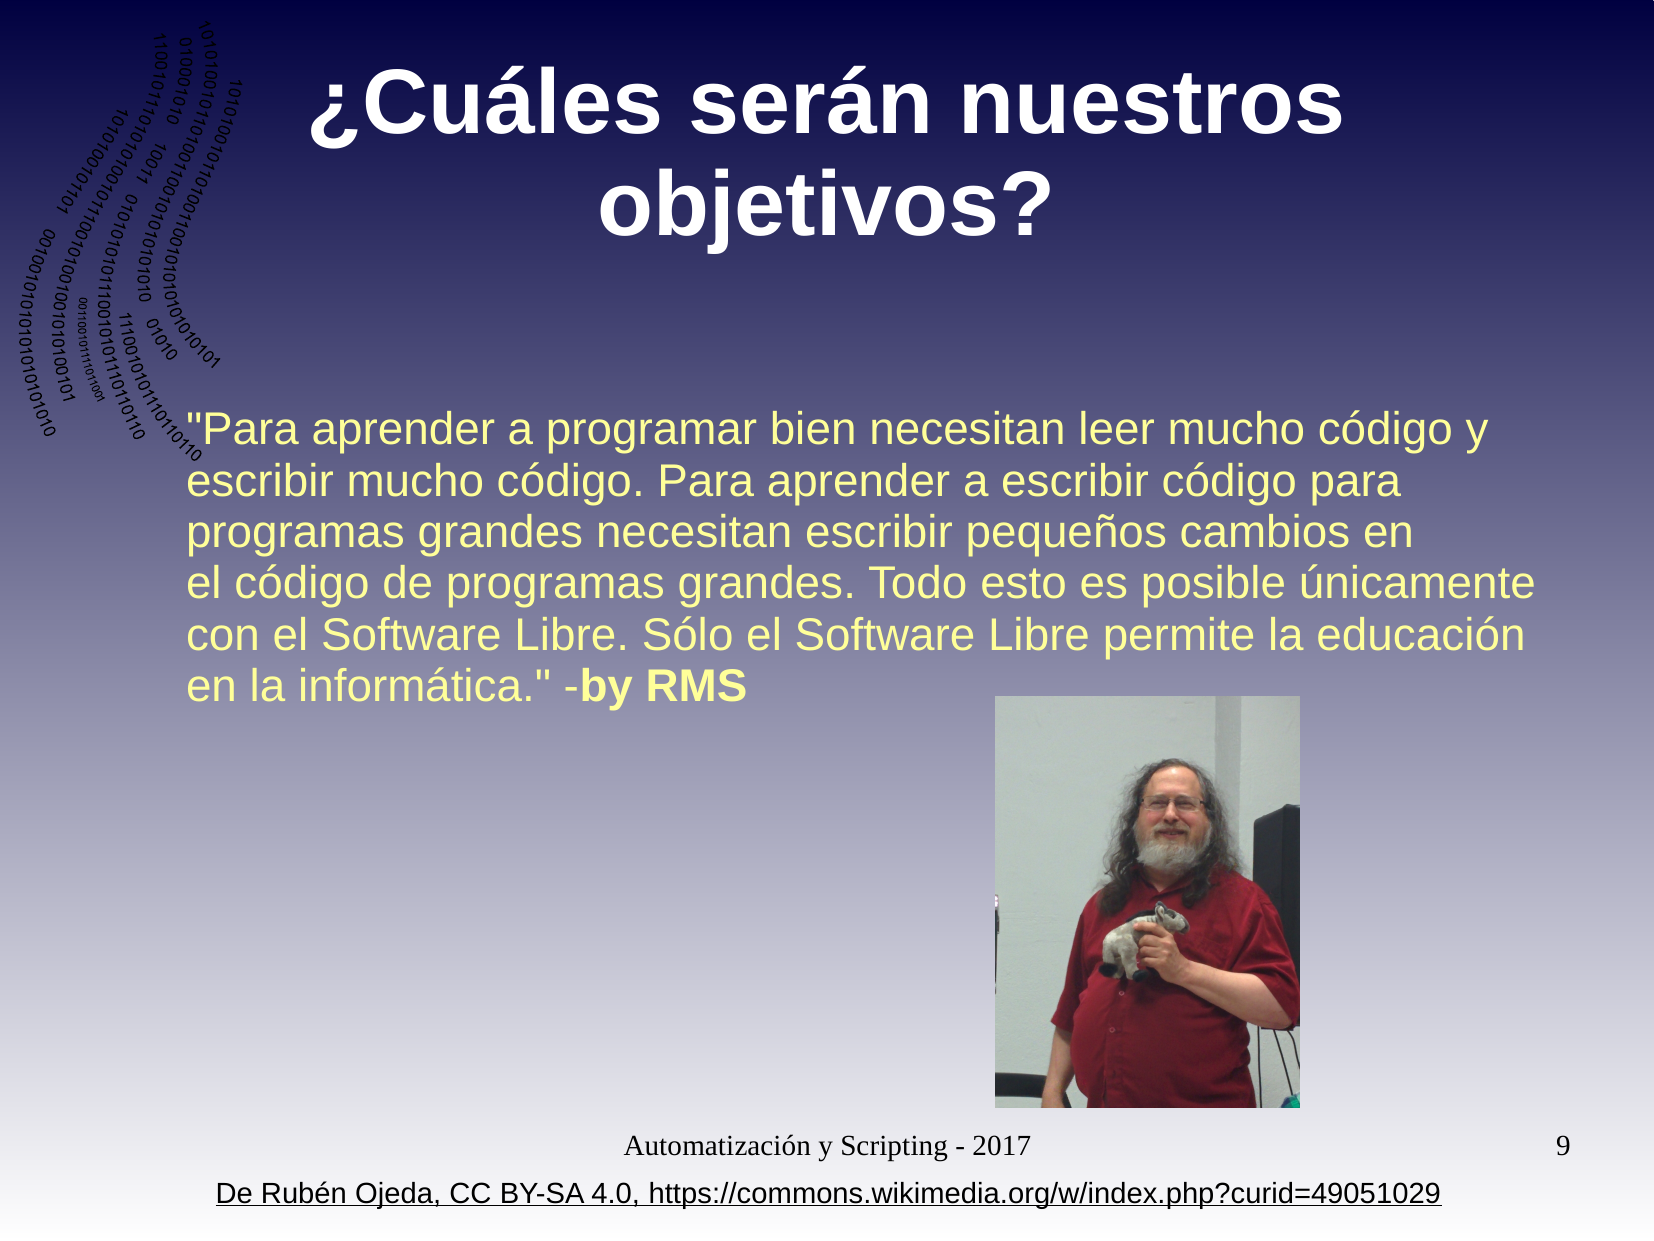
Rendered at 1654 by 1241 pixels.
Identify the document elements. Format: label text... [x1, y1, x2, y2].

picture [18, 21, 243, 461]
text_box De Rubén Ojeda, CC BY-SA 4.0, https://commons.wikimedia.org/w/index.php?curid=49051029 [200, 1169, 1458, 1217]
picture [995, 696, 1300, 1108]
title ¿Cuáles serán nuestros objetivos? [82, 49, 1571, 257]
text_box "Para aprender a programar bien necesitan leer mucho código y escribir mucho código. Para aprender a escribir código para programas grandes necesitan escribir pequeños cambios en el código de programas grandes. Todo esto es posible únicamente con el Software Libre. Sólo el Software Libre permite la educación en la informática." -by RMS [171, 396, 1565, 719]
